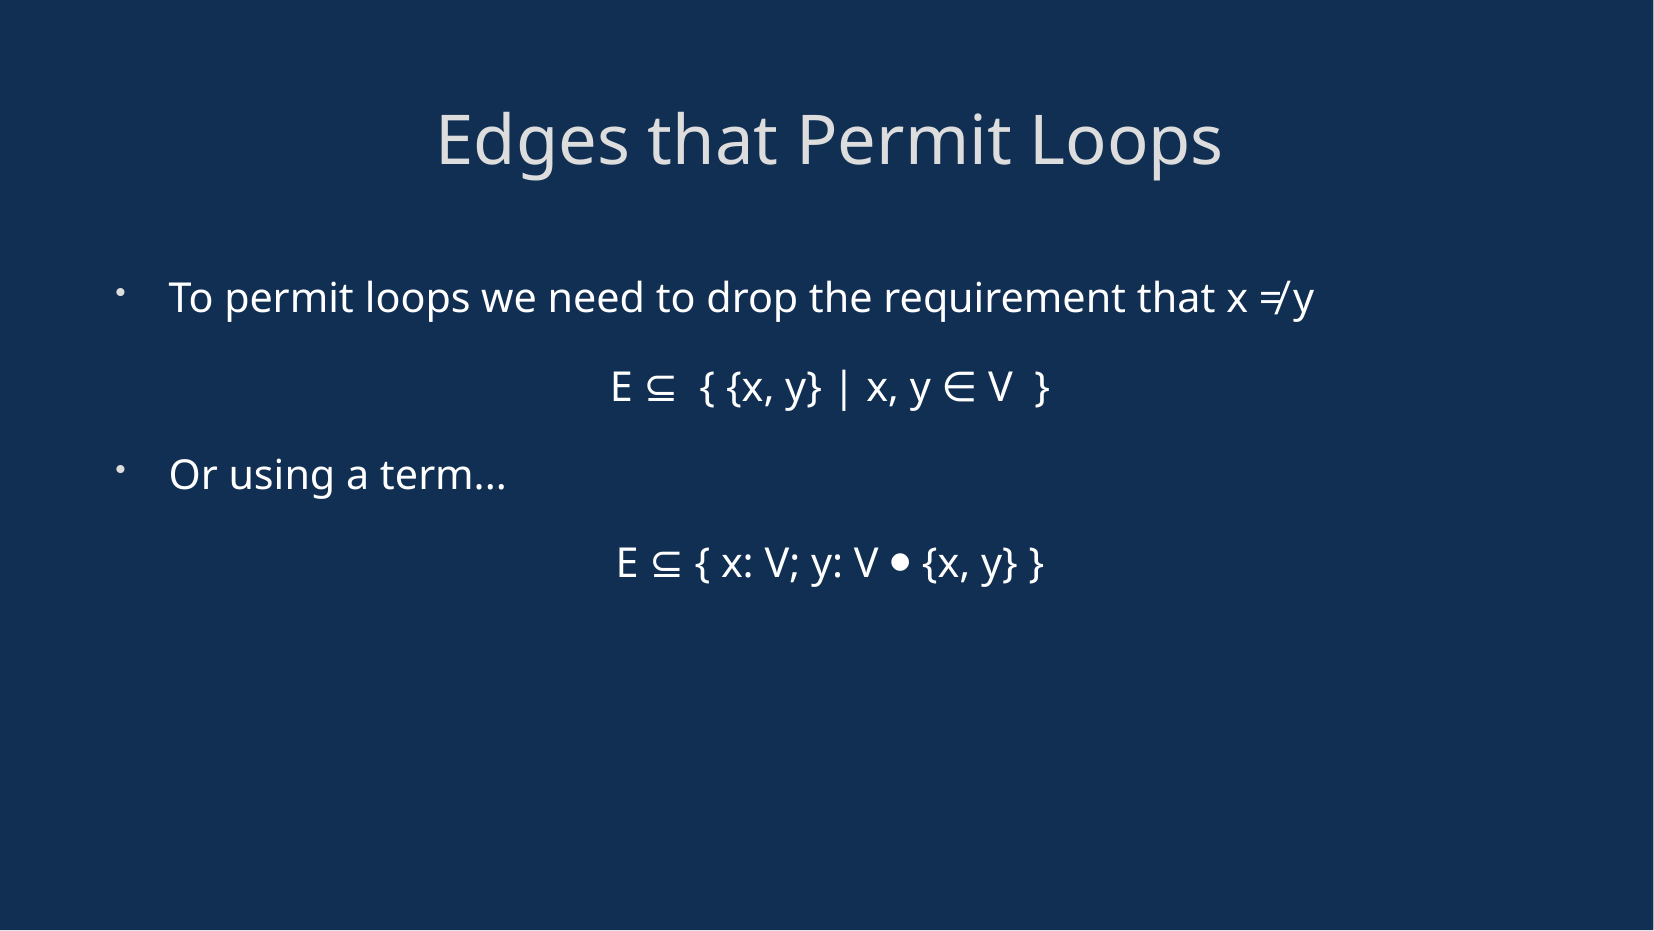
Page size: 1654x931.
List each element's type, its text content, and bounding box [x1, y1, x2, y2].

list To permit loops we need to drop the requirement that x ≠ y E ⊆ { {x, y} | x, y ∈ V } Or using a term... E ⊆ { x: V; y: V ⦁ {x, y} } [97, 268, 1563, 806]
title Edges that Permit Loops [97, 56, 1563, 220]
